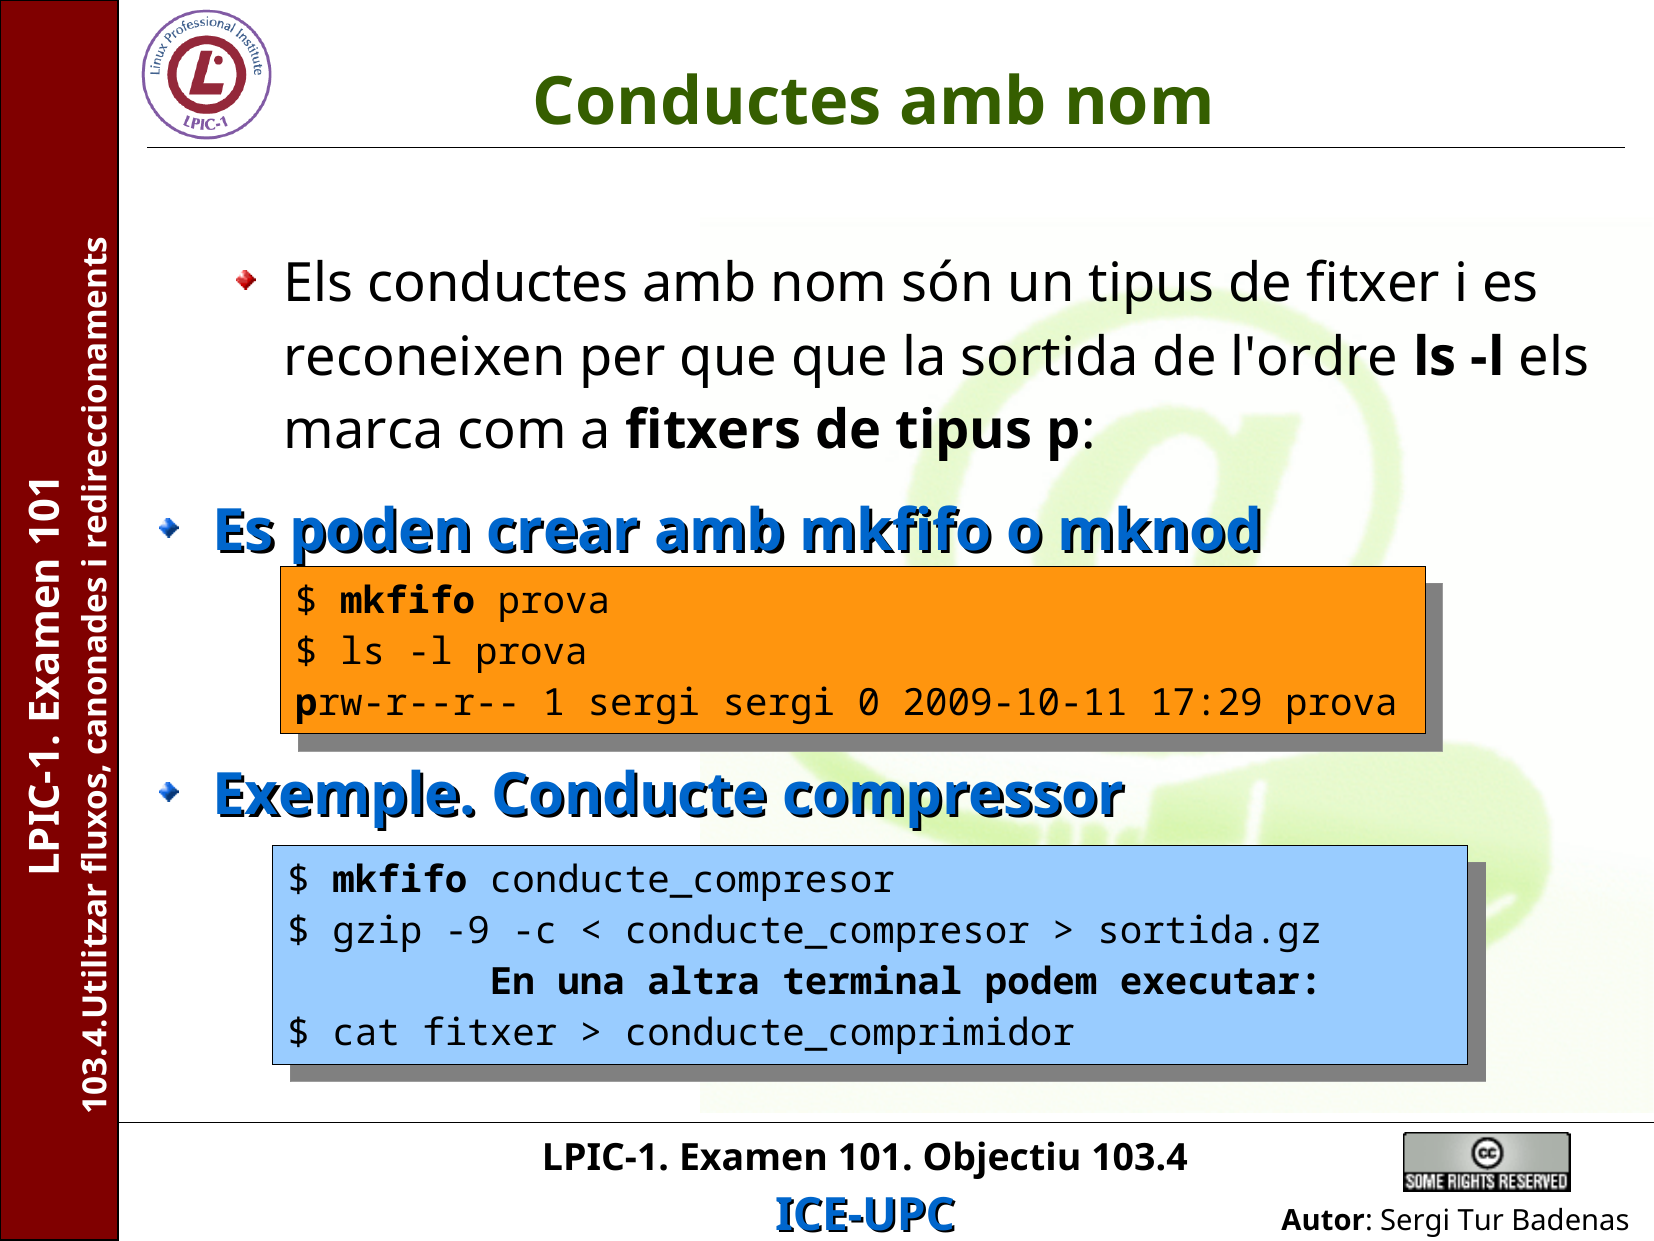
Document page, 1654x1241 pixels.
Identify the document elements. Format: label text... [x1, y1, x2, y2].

picture [135, 5, 277, 55]
text_box $ mkfifo prova $ ls -l prova prw-r--r-- 1 sergi sergi 0 2009-10-11 17:29 prova [280, 566, 1426, 694]
title Conductes amb nom [129, 55, 1619, 142]
list Els conductes amb nom són un tipus de fitxer i es reconeixen per que que la sortida de l'ordre ls -l els marca com a fitxers de tipus p: Es poden crear amb mkfifo o mknod Exemple. Conducte compressor [141, 242, 1630, 1078]
picture [700, 217, 1654, 1113]
picture [1403, 1132, 1571, 1192]
text_box $ mkfifo conducte_compresor $ gzip -9 -c < conducte_compresor > sortida.gz En una altra terminal podem executar: $ cat fitxer > conducte_comprimidor [272, 845, 1468, 1030]
